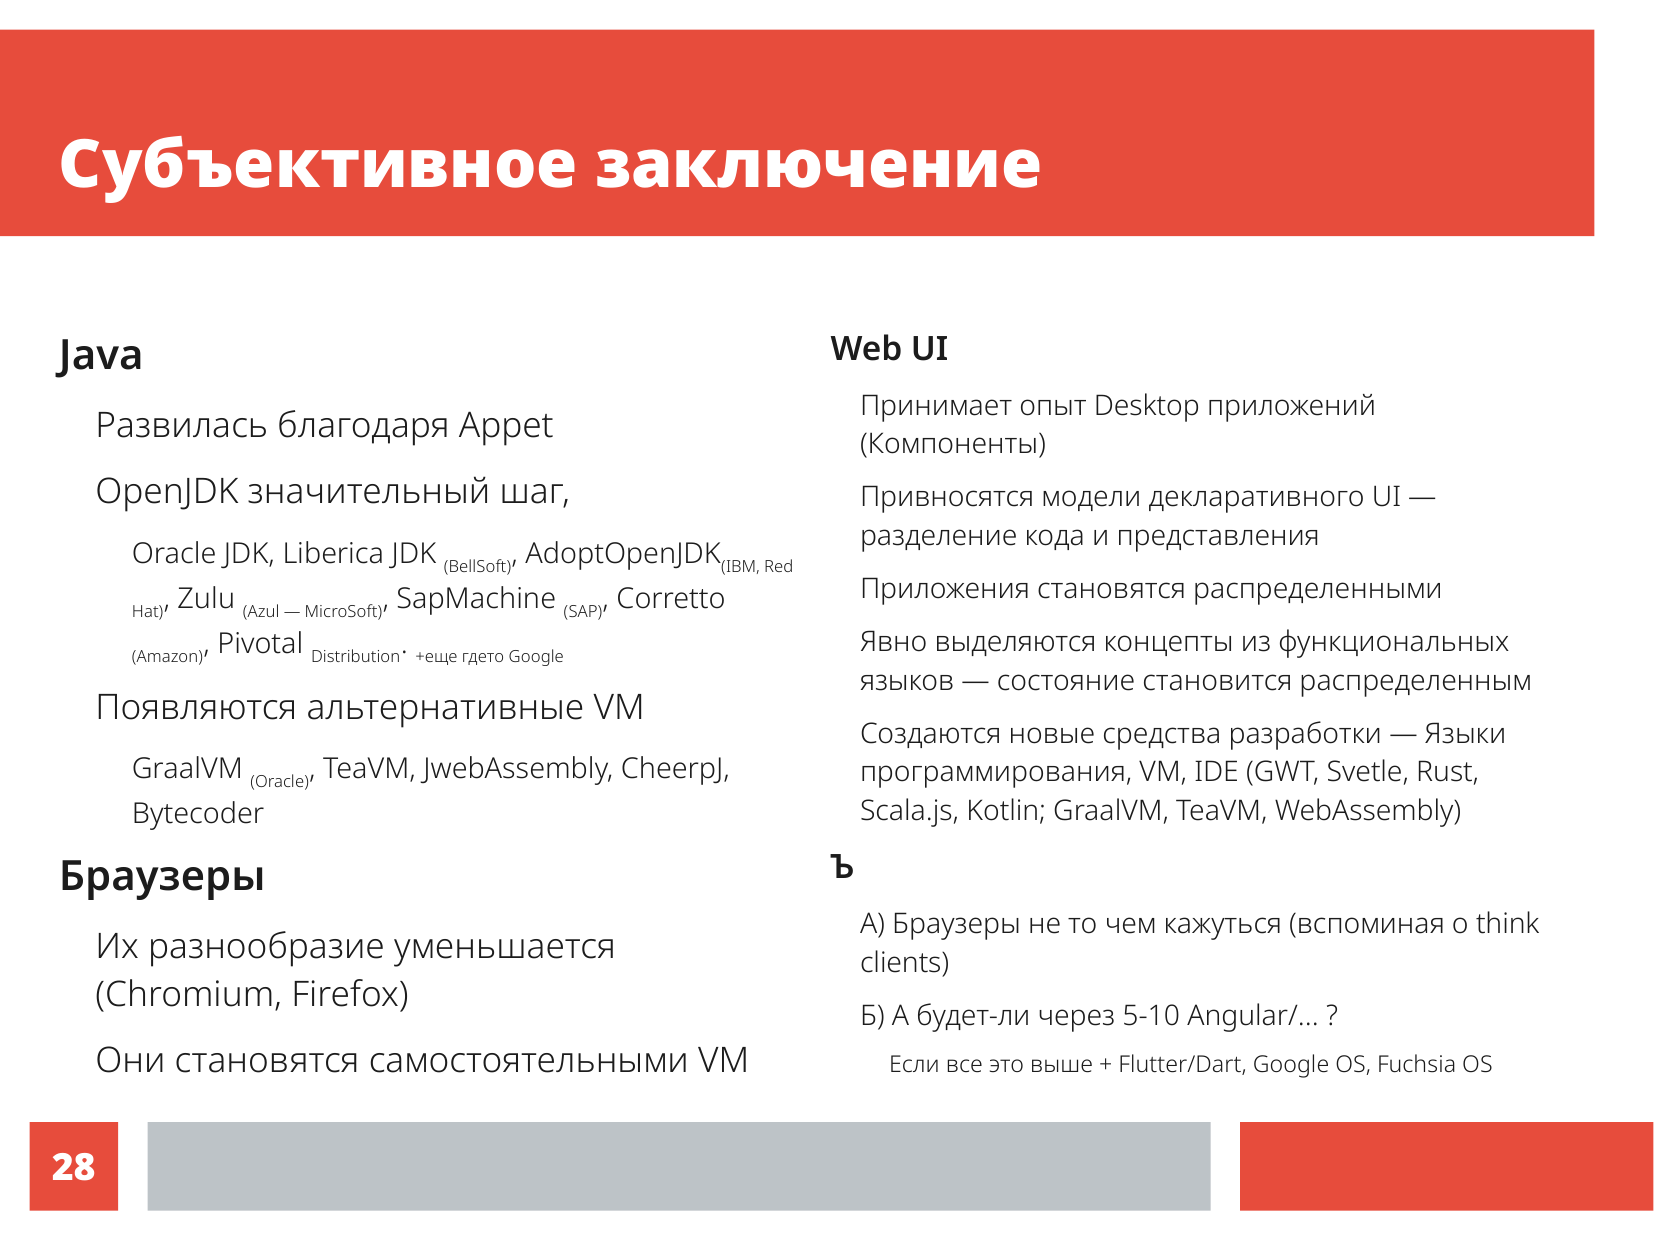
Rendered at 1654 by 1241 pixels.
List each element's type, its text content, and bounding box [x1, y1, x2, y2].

list Java Развилась благодаря Appet OpenJDK значительный шаг, Oracle JDK, Liberica JDK (BellSoft), AdoptOpenJDK(IBM, Red Hat), Zulu (Azul — MicroSoft), SapMachine (SAP), Corretto (Amazon), Pivotal Distribution. +еще гдето Google Появляются альтернативные VM GraalVM (Oracle), TeaVM, JwebAssembly, CheerpJ, Bytecoder Браузеры Их разнообразие уменьшается (Chromium, Firefox) Они становятся самостоятельными VM [59, 324, 794, 1093]
title Субъективное заключение [59, 59, 1595, 207]
list Web UI Принимает опыт Desktop приложений (Компоненты) Привносятся модели декларативного UI — разделение кода и представления Приложения становятся распределенными Явно выделяются концепты из функциональных языков — состояние становится распределенным Создаются новые средства разработки — Языки программирования, VM, IDE (GWT, Svetle, Rust, Scala.js, Kotlin; GraalVM, TeaVM, WebAssembly) Ъ А) Браузеры не то чем кажуться (вспоминая о think clients) Б) А будет-ли через 5-10 Angular/... ? Если все это выше + Flutter/Dart, Google OS, Fuchsia OS [830, 324, 1566, 1093]
